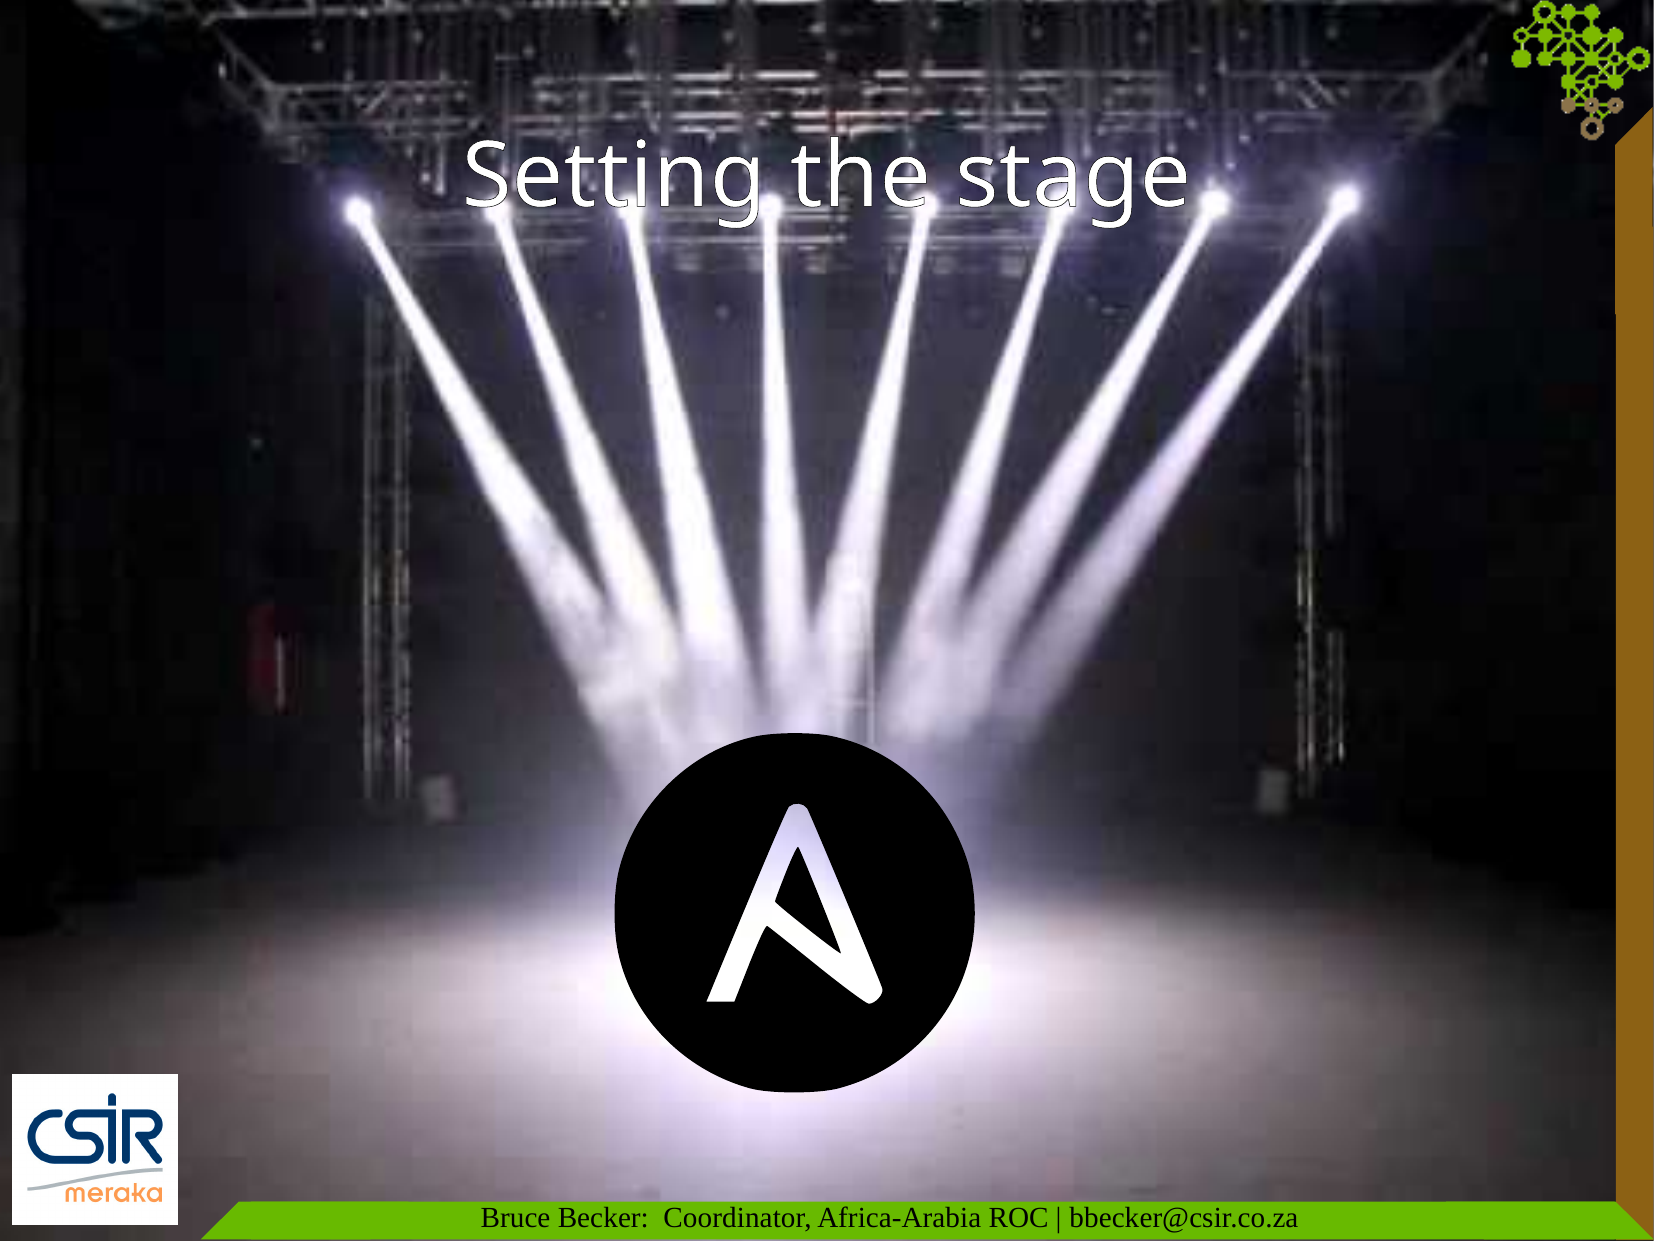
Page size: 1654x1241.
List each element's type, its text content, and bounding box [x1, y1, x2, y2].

picture [0, 0, 1654, 1241]
title Setting the stage [82, 67, 1571, 275]
